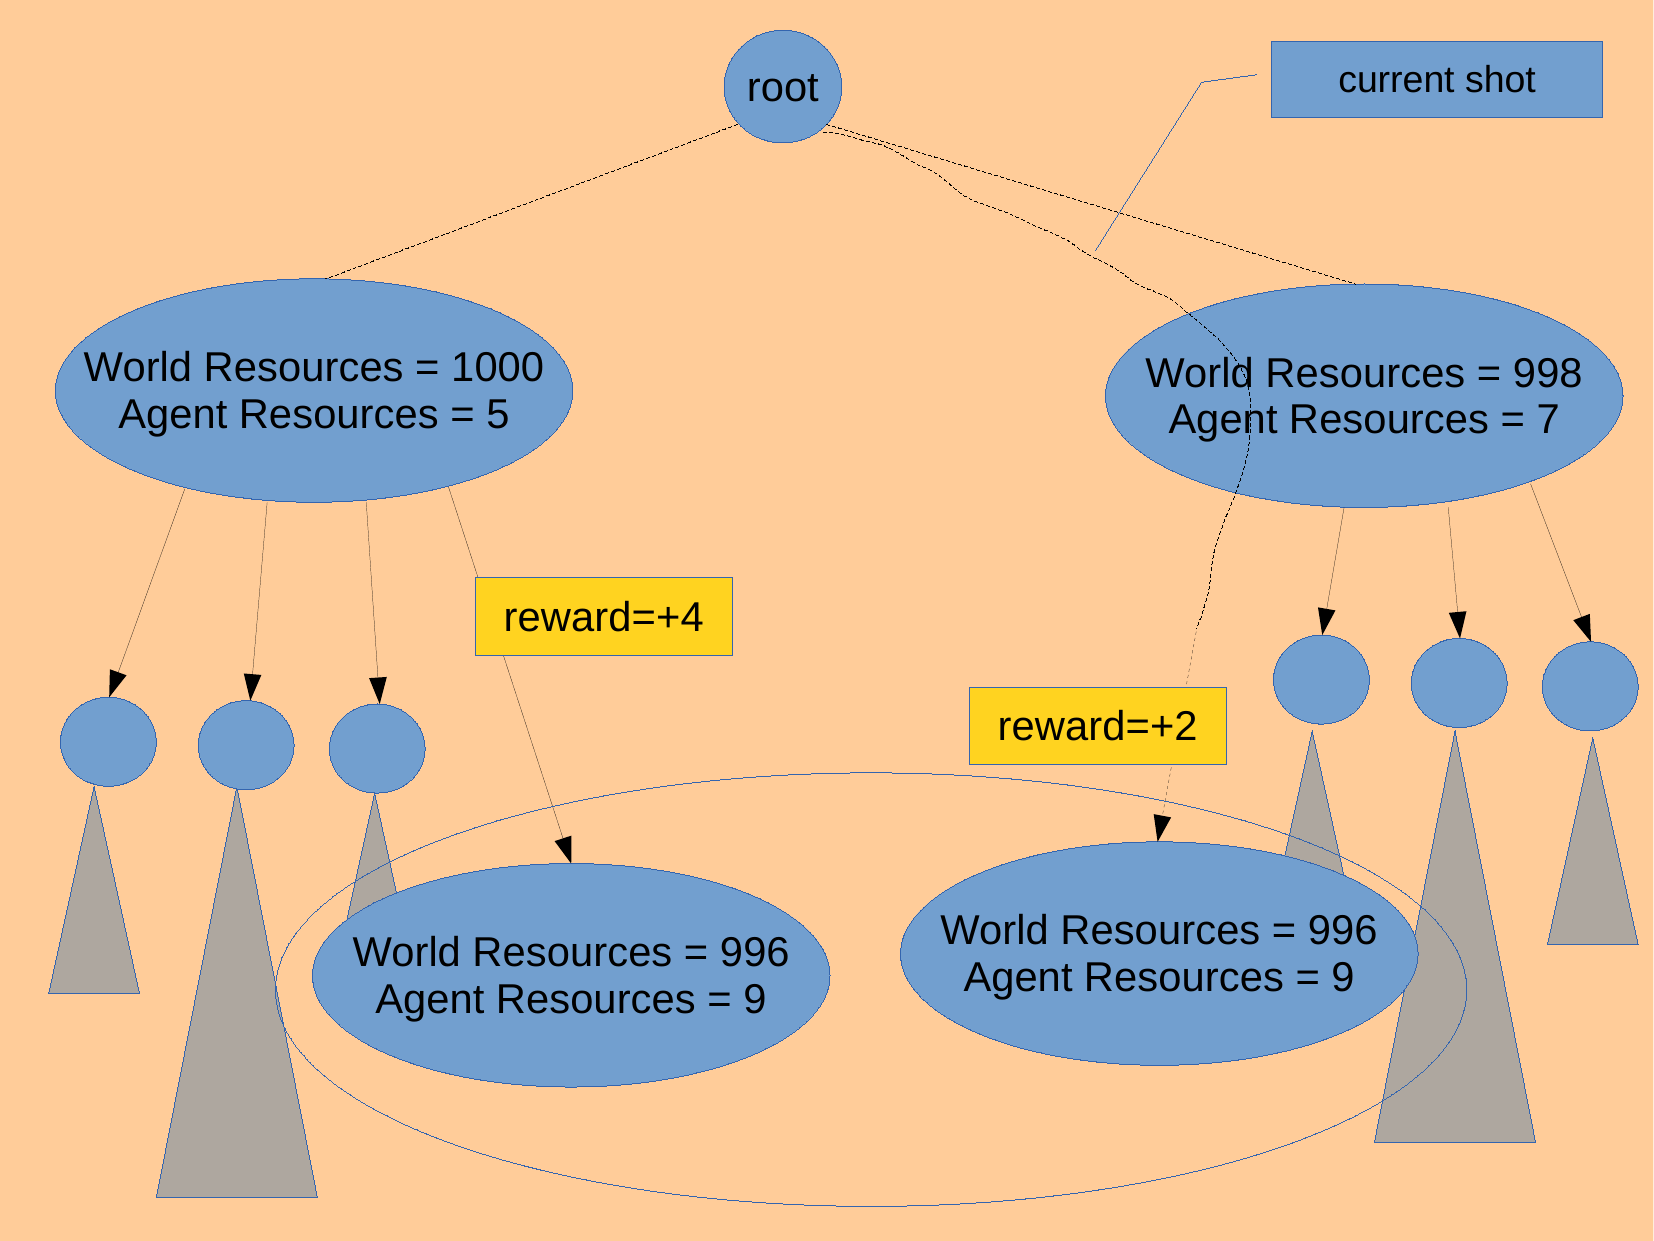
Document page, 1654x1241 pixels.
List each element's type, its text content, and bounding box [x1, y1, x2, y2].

text_box World Resources = 996 Agent Resources = 9 [900, 841, 1419, 1066]
text_box current shot [1272, 42, 1603, 118]
text_box root [724, 30, 842, 143]
text_box World Resources = 1000 Agent Resources = 5 [55, 278, 573, 503]
text_box reward=+4 [475, 577, 733, 656]
text_box World Resources = 996 Agent Resources = 9 [312, 863, 831, 1088]
text_box reward=+2 [969, 687, 1227, 765]
text_box [0, 0, 1654, 1241]
text_box World Resources = 998 Agent Resources = 7 [1105, 283, 1624, 508]
